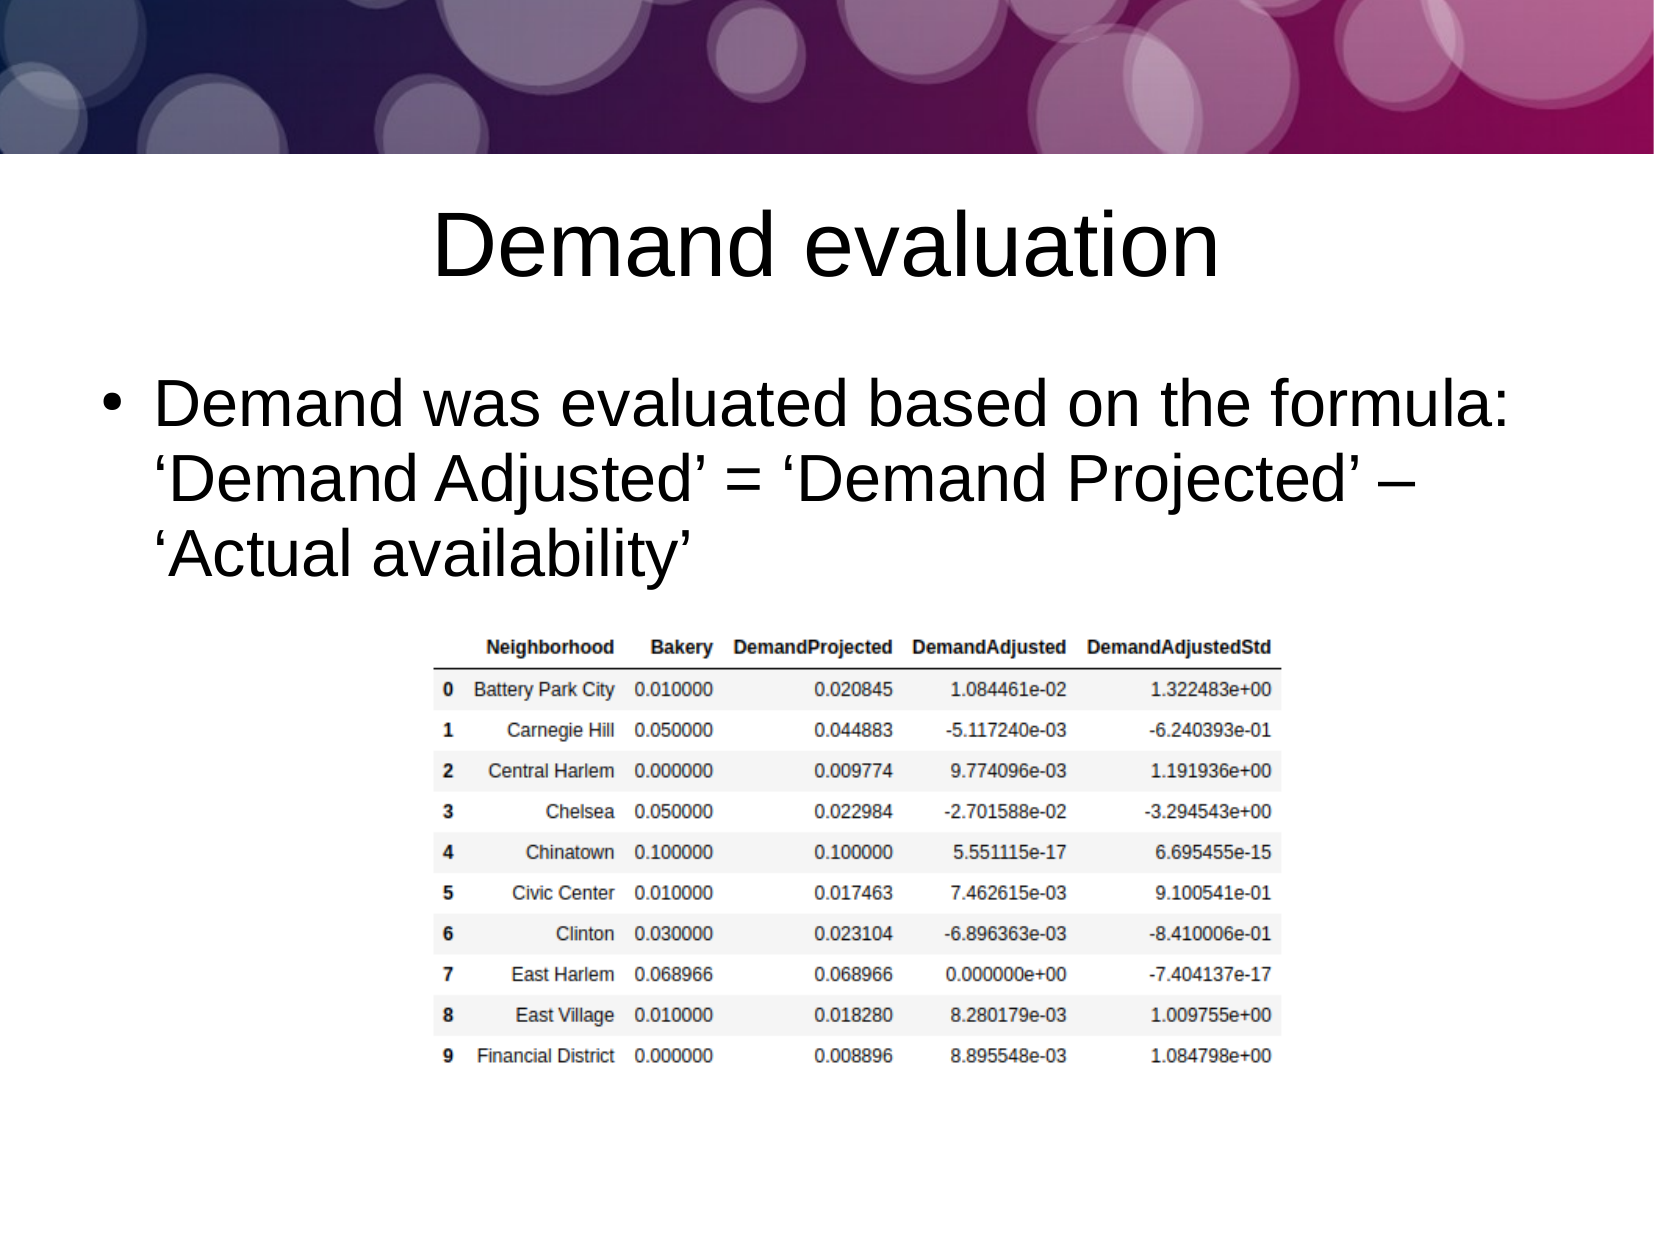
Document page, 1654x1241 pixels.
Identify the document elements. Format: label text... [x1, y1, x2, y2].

title Demand evaluation [82, 159, 1571, 331]
picture [426, 629, 1291, 1070]
list Demand was evaluated based on the formula: ‘Demand Adjusted’ = ‘Demand Projected’ – ‘Actual availability’ [82, 366, 1571, 1087]
picture [0, 0, 1654, 154]
